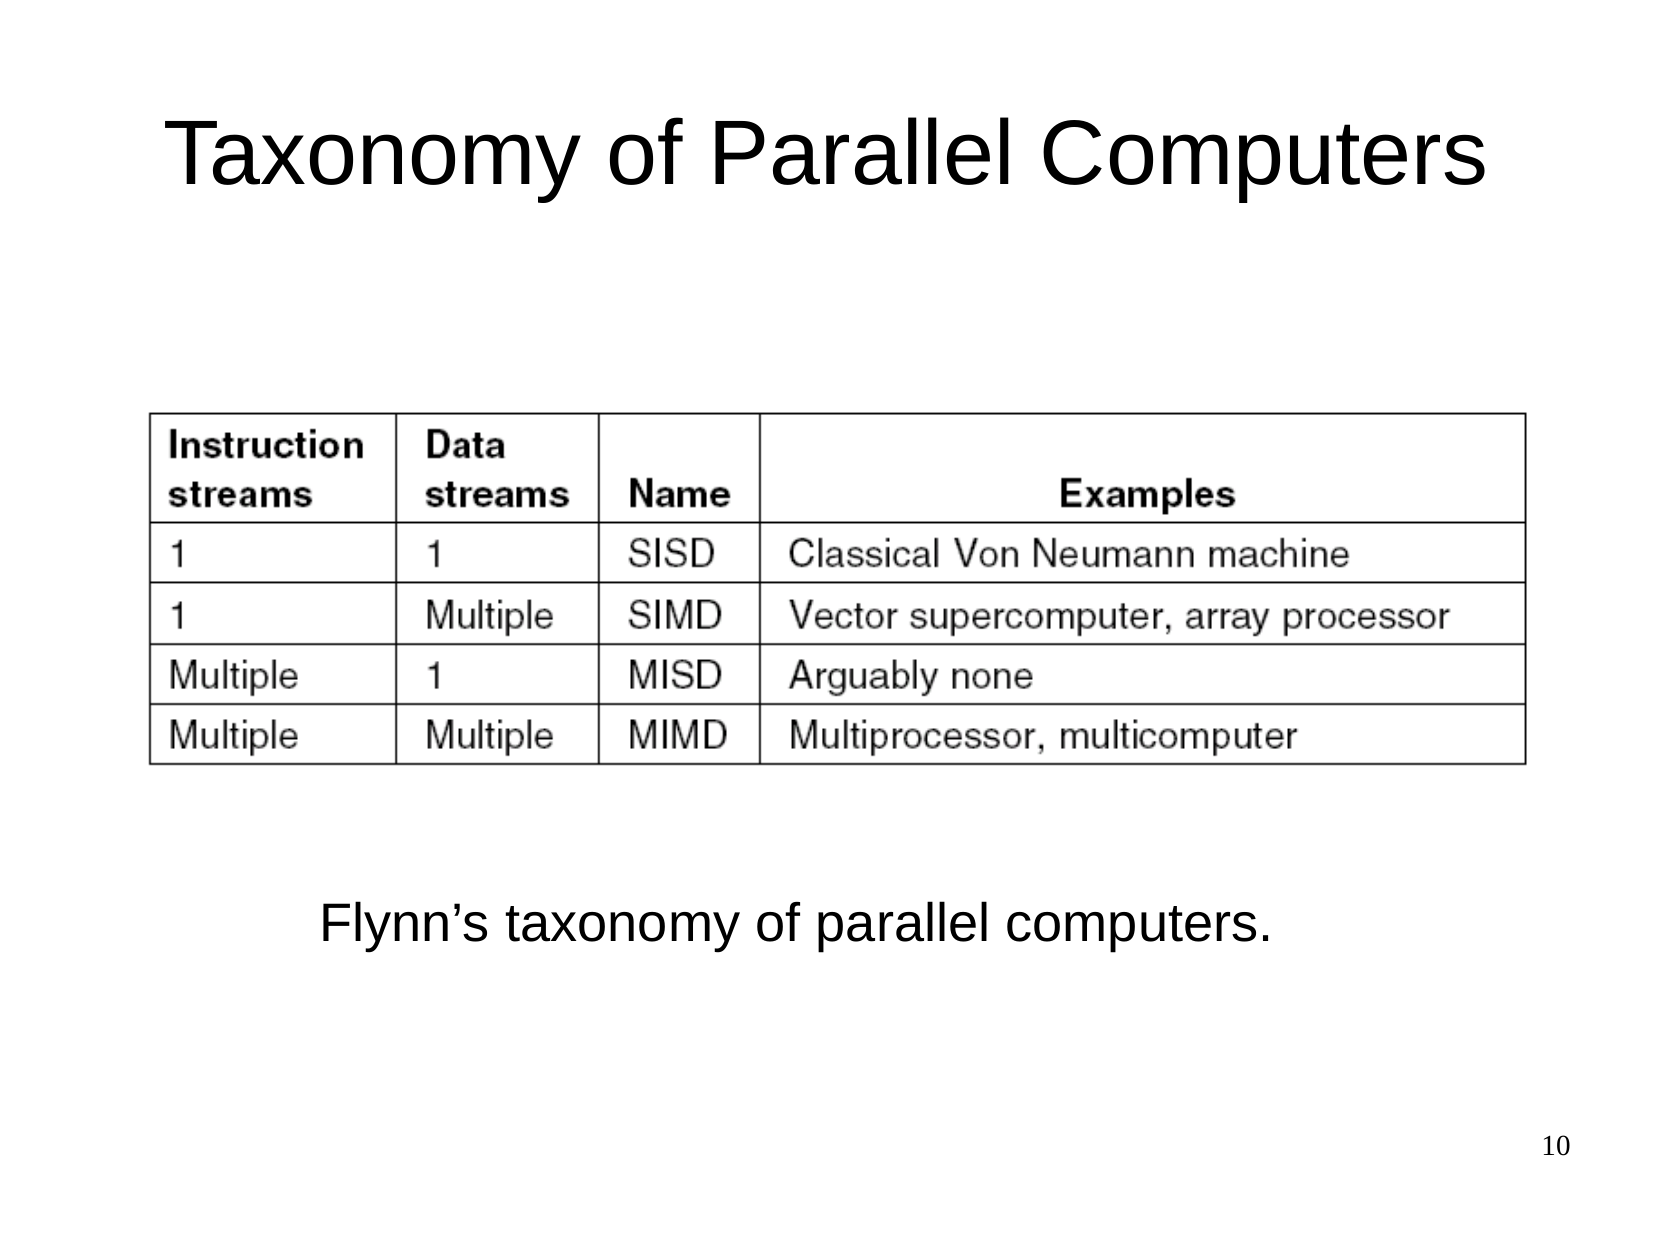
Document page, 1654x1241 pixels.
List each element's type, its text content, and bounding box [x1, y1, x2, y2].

text_box Flynn’s taxonomy of parallel computers. [304, 884, 1291, 961]
title Taxonomy of Parallel Computers [82, 49, 1571, 257]
picture [135, 404, 1545, 778]
